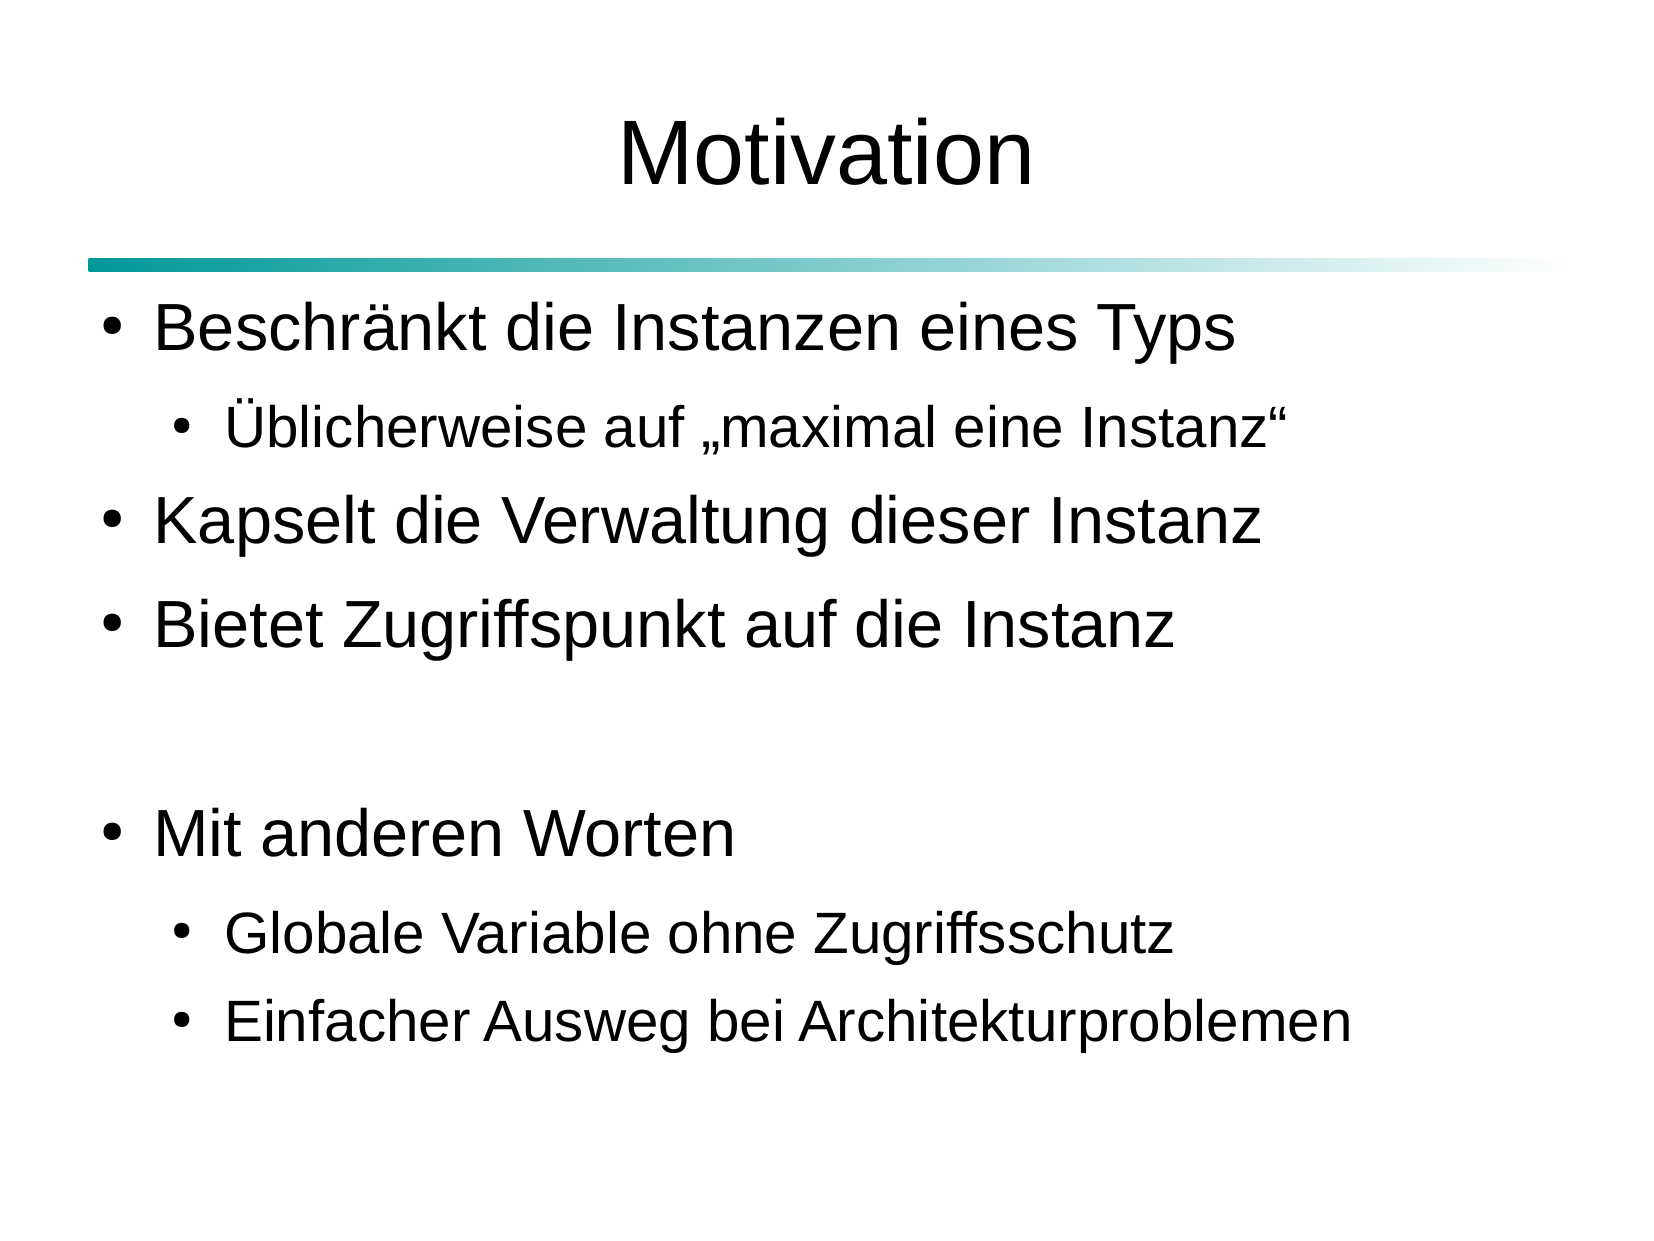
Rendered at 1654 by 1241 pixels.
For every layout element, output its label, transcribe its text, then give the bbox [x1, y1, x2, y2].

title Motivation [82, 49, 1571, 257]
list Beschränkt die Instanzen eines Typs Üblicherweise auf „maximal eine Instanz“ Kapselt die Verwaltung dieser Instanz Bietet Zugriffspunkt auf die Instanz Mit anderen Worten Globale Variable ohne Zugriffsschutz Einfacher Ausweg bei Architekturproblemen [82, 290, 1571, 1109]
